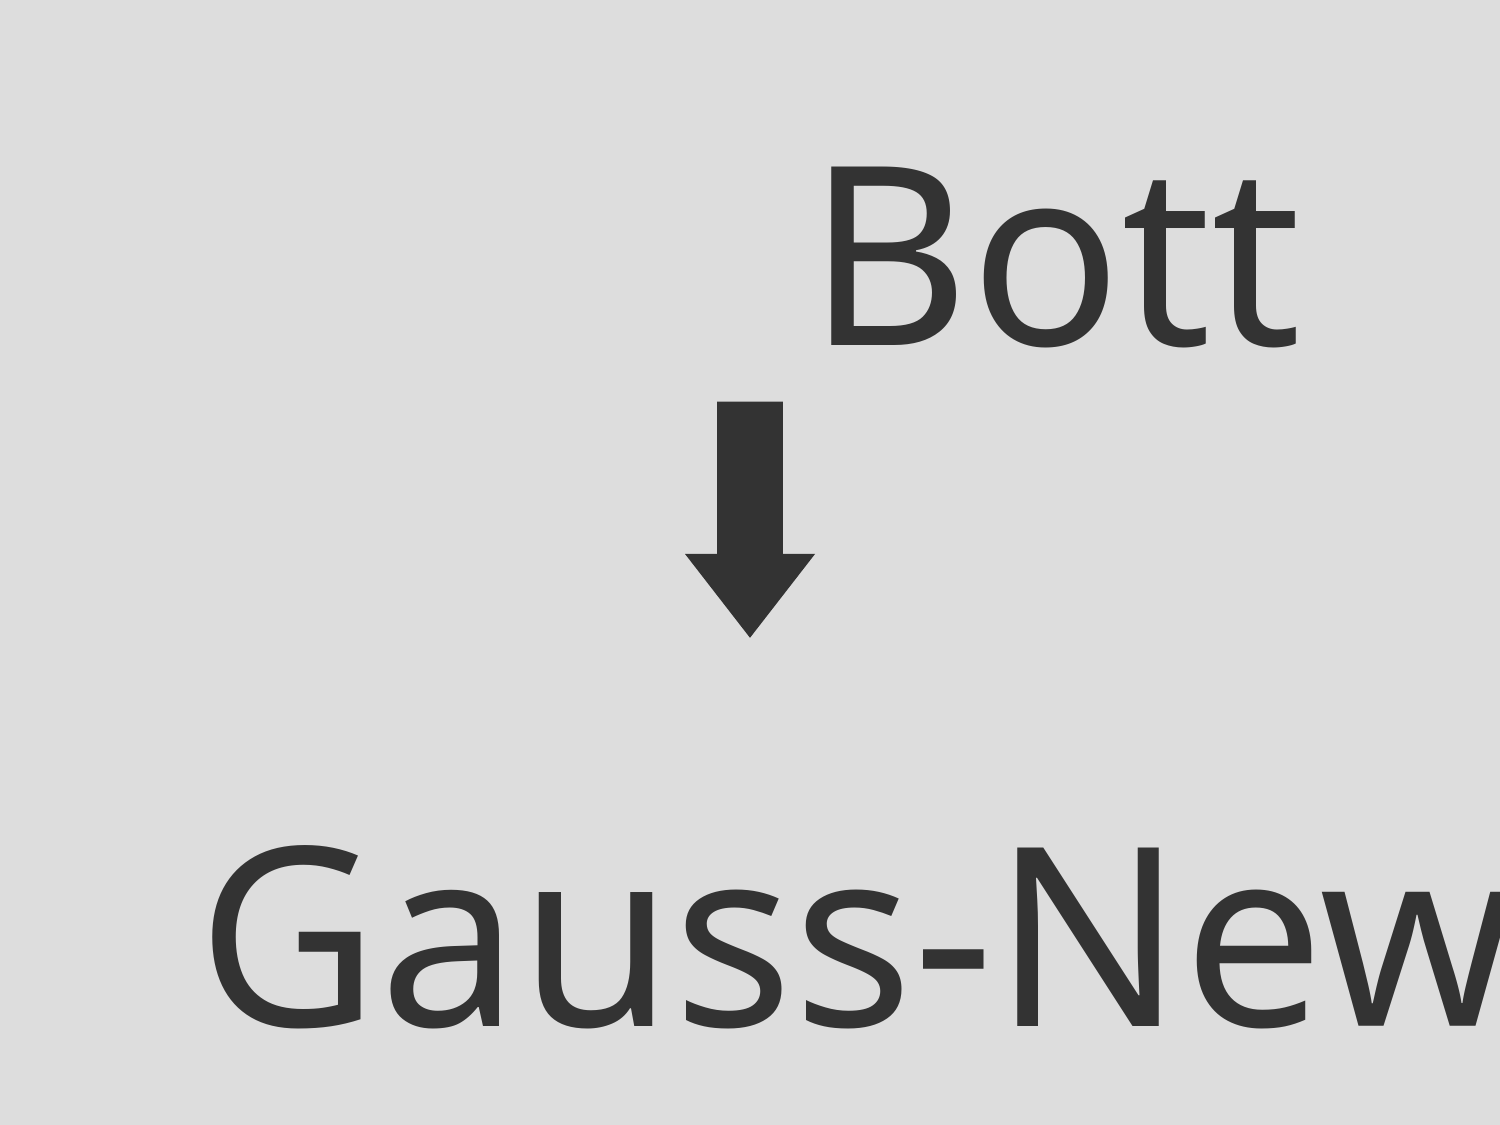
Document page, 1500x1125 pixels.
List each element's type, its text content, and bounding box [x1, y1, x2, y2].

text_box Bott Gauss-Newton [182, 70, 1318, 954]
text_box [685, 401, 816, 638]
